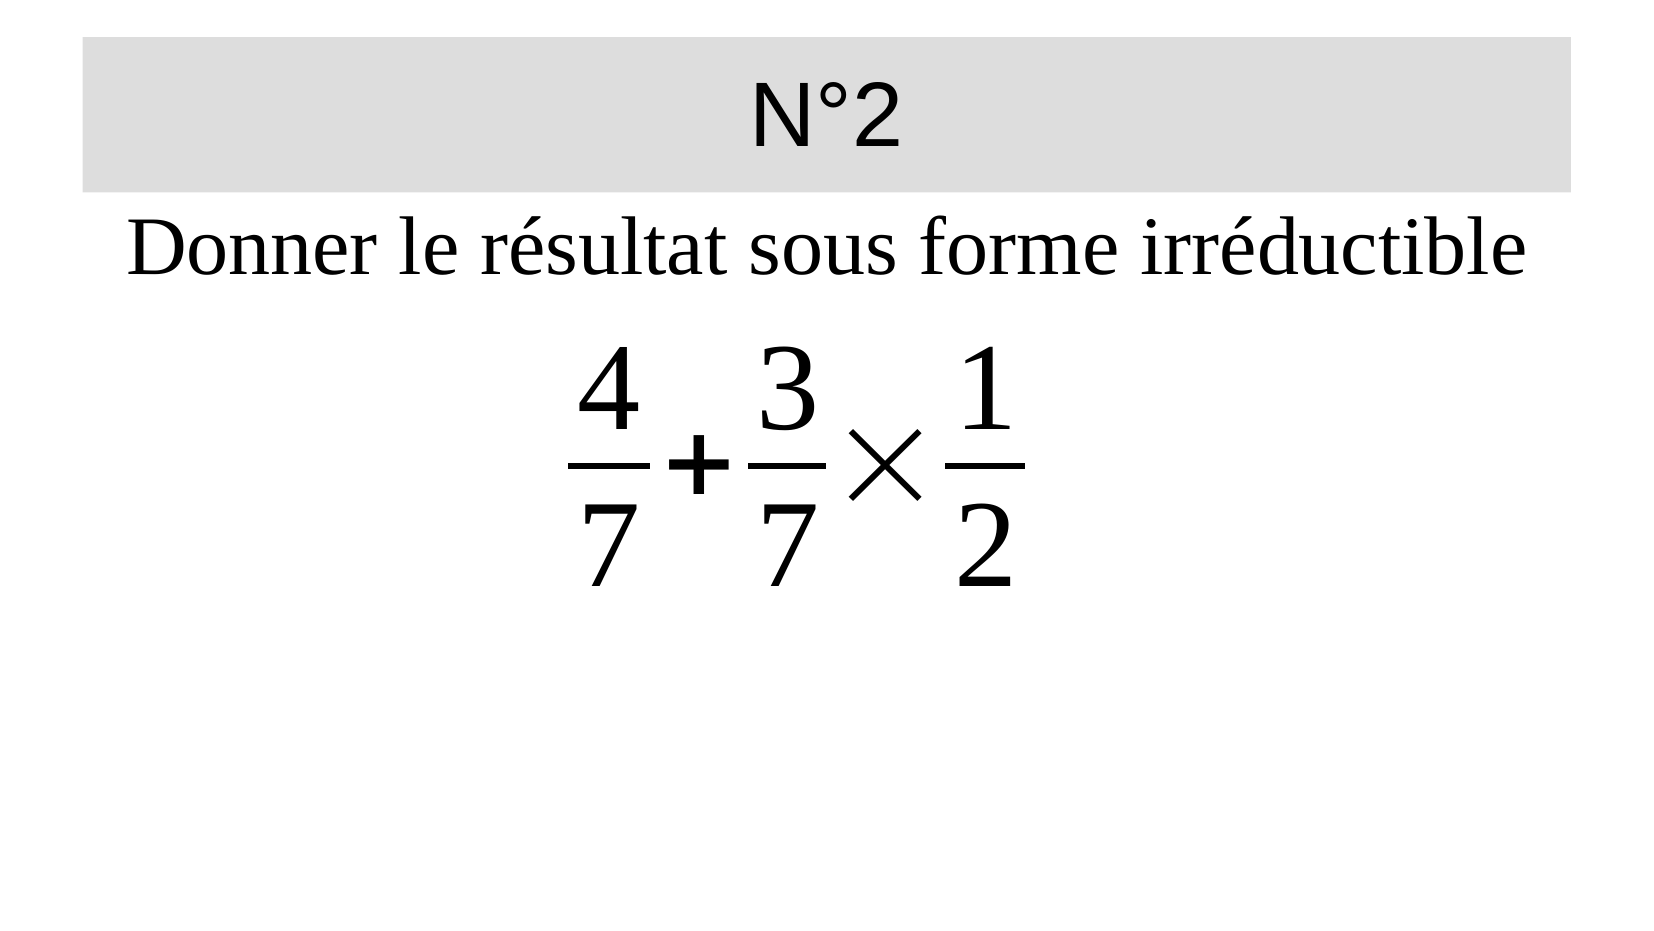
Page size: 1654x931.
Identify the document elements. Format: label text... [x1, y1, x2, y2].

chart [118, 200, 1537, 293]
chart [555, 318, 1038, 614]
title N°2 [82, 37, 1571, 193]
